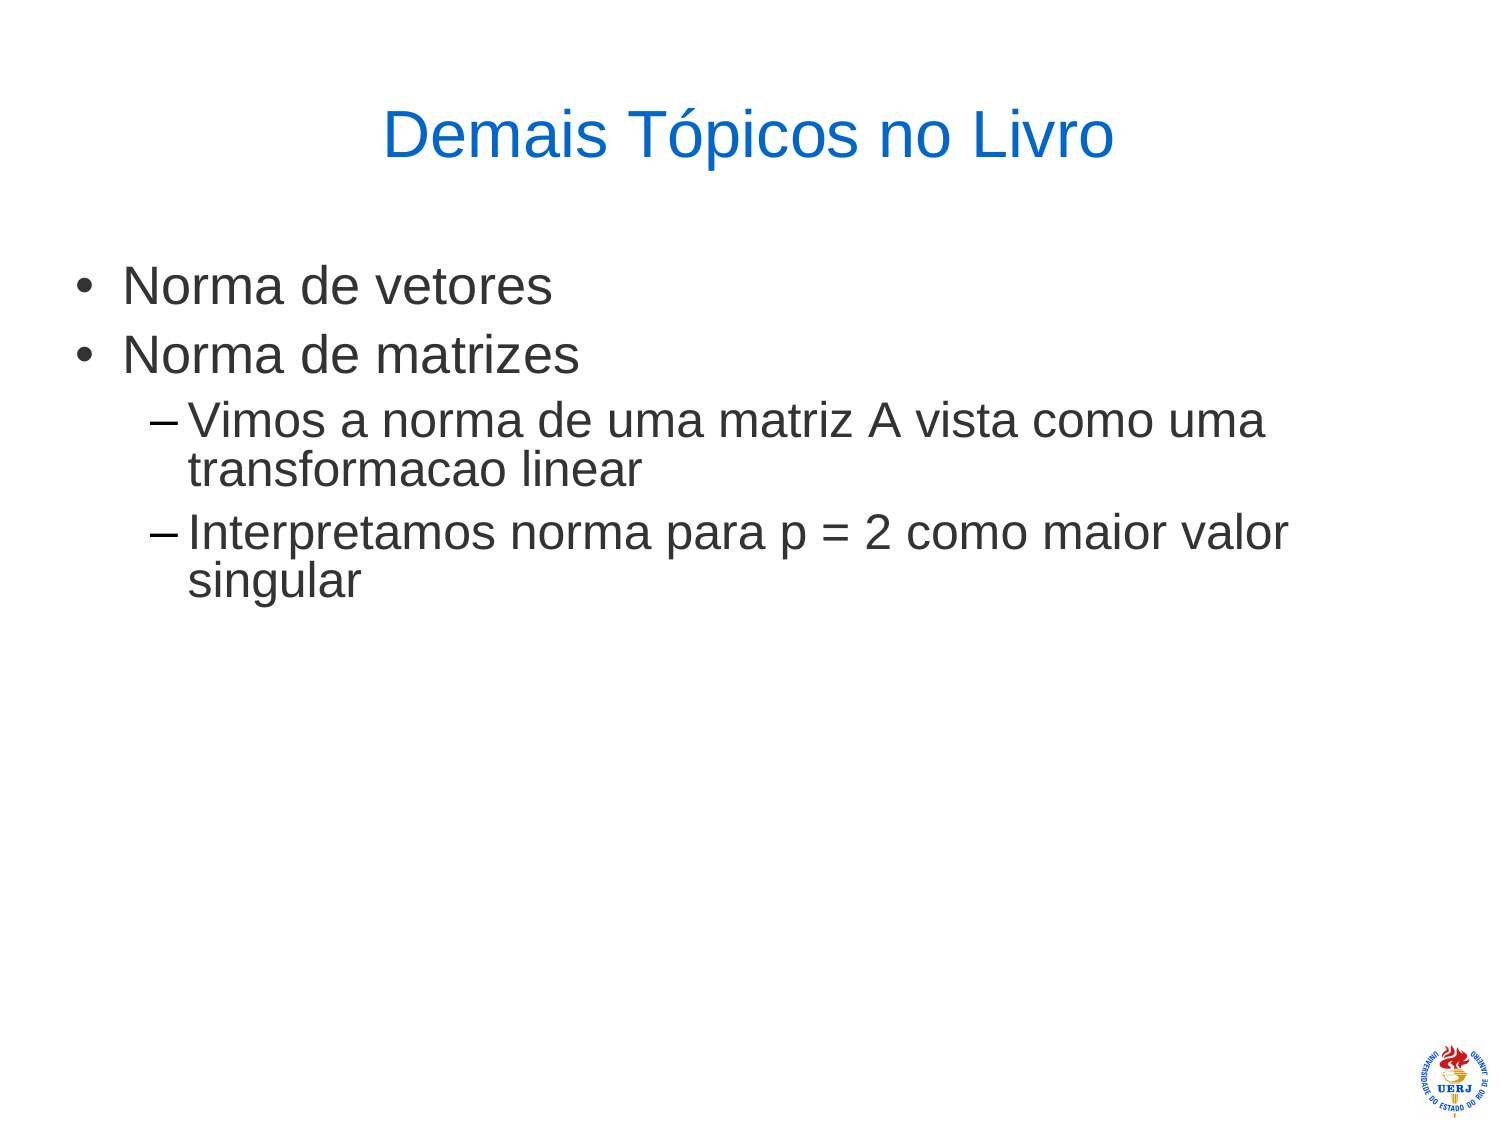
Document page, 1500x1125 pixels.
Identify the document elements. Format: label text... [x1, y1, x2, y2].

title Demais Tópicos no Livro [75, 45, 1424, 232]
list Norma de vetores Norma de matrizes Vimos a norma de uma matriz A vista como uma transformacao linear Interpretamos norma para p = 2 como maior valor singular [75, 262, 1424, 1004]
picture [1421, 1045, 1488, 1118]
